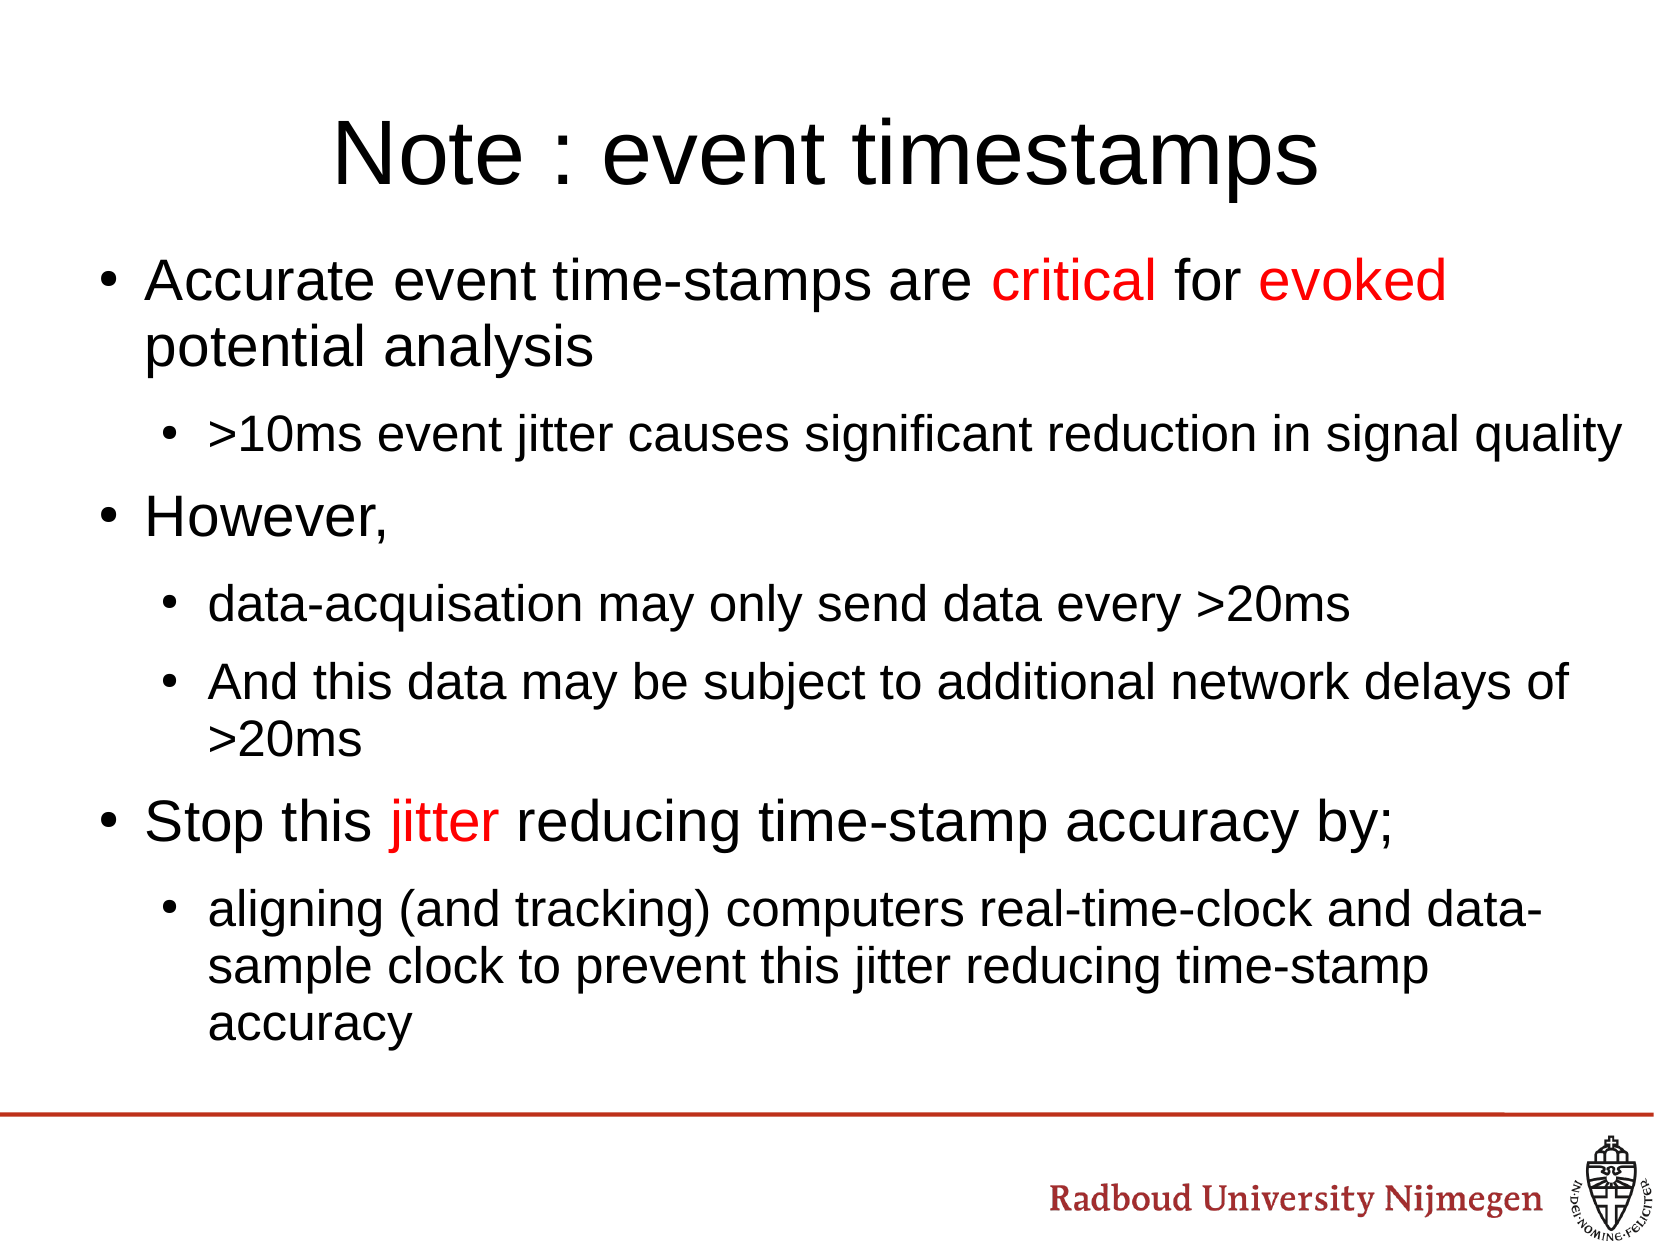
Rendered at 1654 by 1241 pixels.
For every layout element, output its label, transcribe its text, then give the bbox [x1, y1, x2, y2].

title Note : event timestamps [82, 49, 1571, 247]
list Accurate event time-stamps are critical for evoked potential analysis >10ms event jitter causes significant reduction in signal quality However, data-acquisation may only send data every >20ms And this data may be subject to additional network delays of >20ms Stop this jitter reducing time-stamp accuracy by; aligning (and tracking) computers real-time-clock and data-sample clock to prevent this jitter reducing time-stamp accuracy [82, 247, 1628, 1106]
picture [1050, 1134, 1654, 1241]
